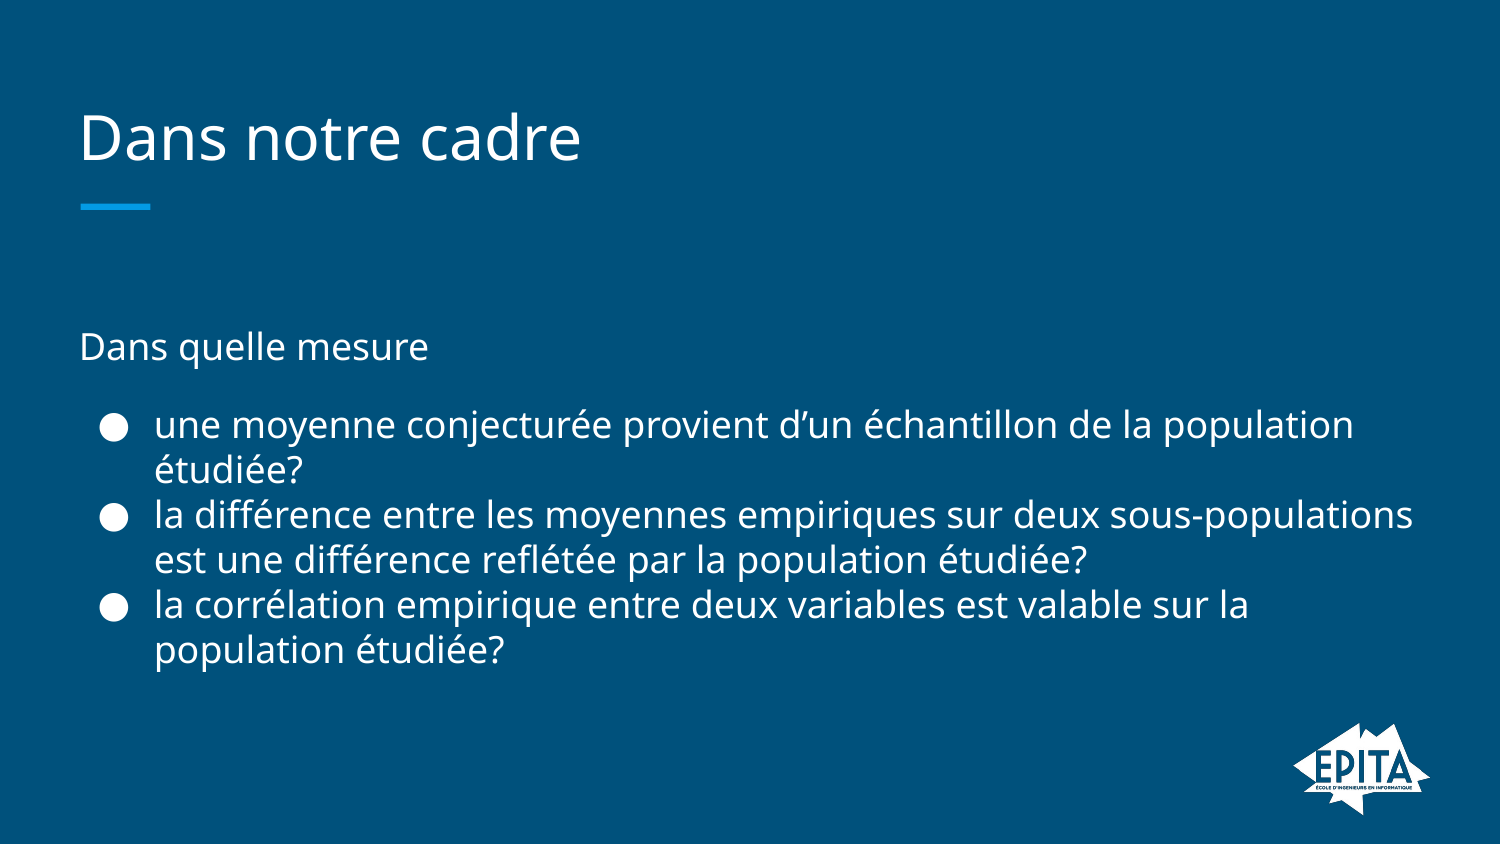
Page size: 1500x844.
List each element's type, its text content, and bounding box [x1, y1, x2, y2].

picture [1306, 725, 1428, 814]
picture [1295, 753, 1315, 780]
list Dans quelle mesure une moyenne conjecturée provient d’un échantillon de la population étudiée? la différence entre les moyennes empiriques sur deux sous-populations est une différence reflétée par la population étudiée? la corrélation empirique entre deux variables est valable sur la population étudiée? [63, 244, 1437, 750]
title Dans notre cadre [63, 75, 1437, 188]
